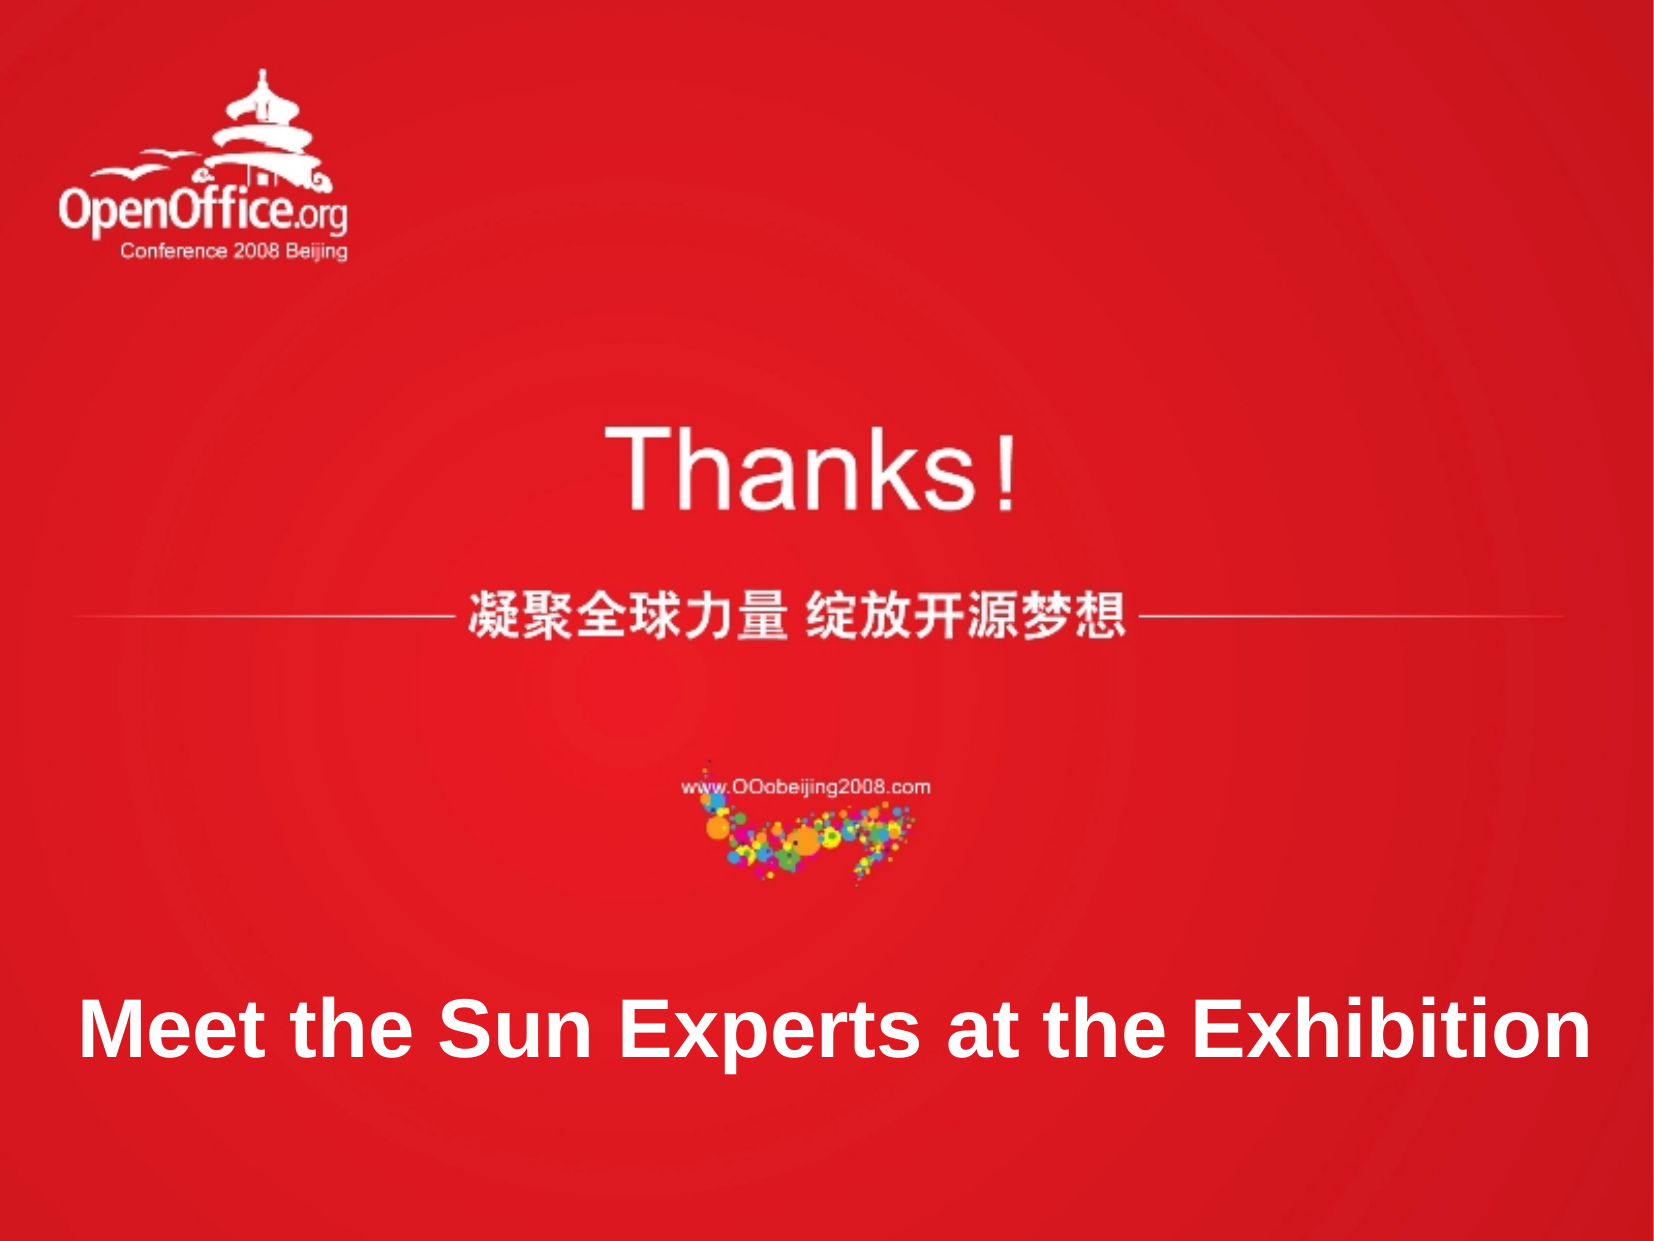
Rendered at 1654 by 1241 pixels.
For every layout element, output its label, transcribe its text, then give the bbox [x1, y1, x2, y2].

text_box Meet the Sun Experts at the Exhibition [53, 974, 1619, 1083]
picture [0, 0, 1654, 1241]
